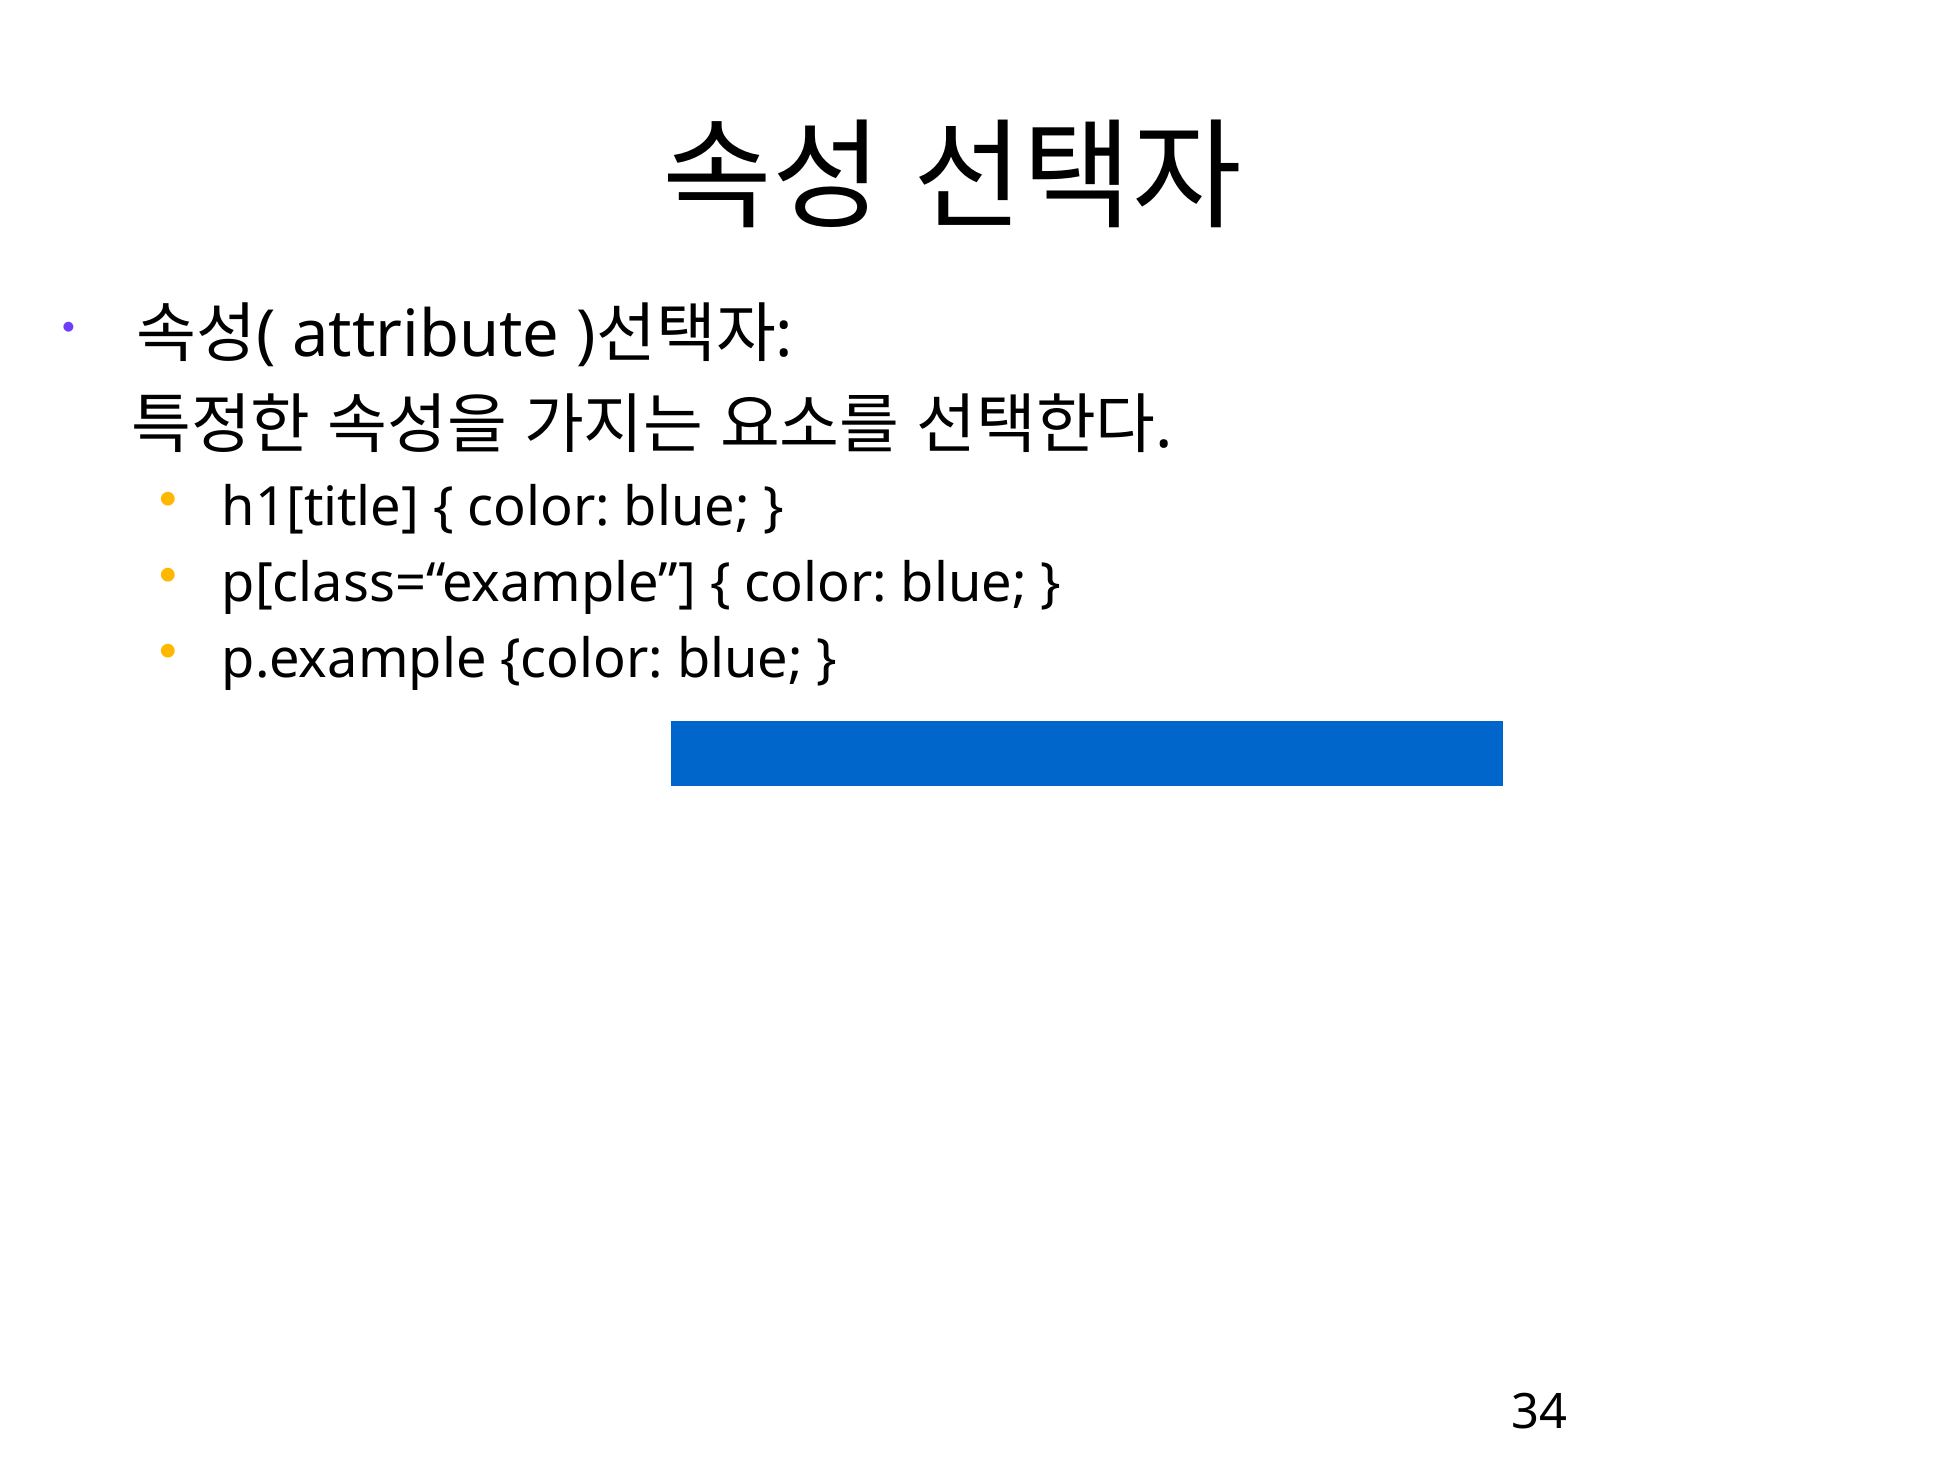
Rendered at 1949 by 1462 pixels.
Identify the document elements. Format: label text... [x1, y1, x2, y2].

table_header [671, 721, 1503, 786]
list 속성( attribute )선택자: 특정한 속성을 가지는 요소를 선택한다. h1[title] { color: blue; } p[class=“example”] { color: blue; } p.example {color: blue; } [48, 284, 1897, 1343]
slide_number <숫자> [1496, 1372, 1899, 1462]
title 속성 선택자 [156, 92, 1749, 255]
